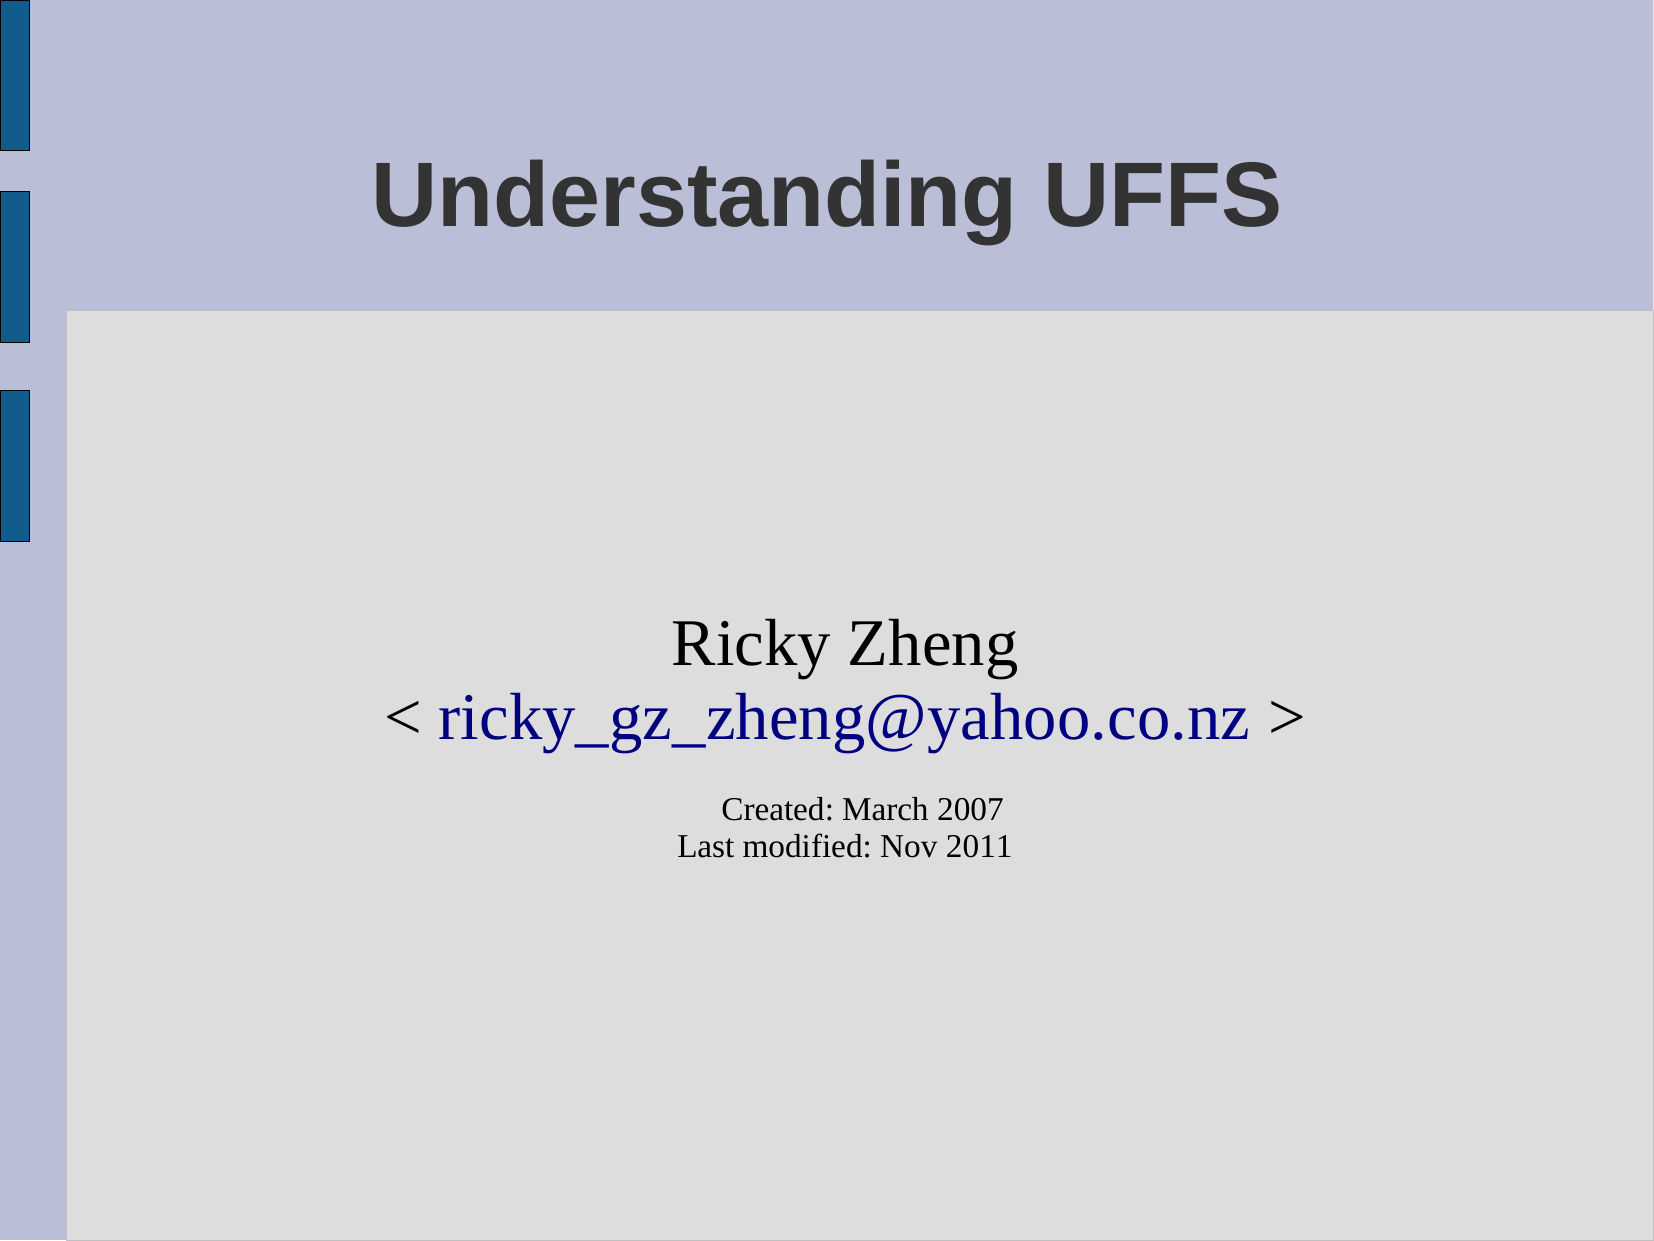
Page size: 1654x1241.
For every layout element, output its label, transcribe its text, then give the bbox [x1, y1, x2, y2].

title Understanding UFFS [121, 91, 1534, 299]
subtitle Ricky Zheng < ricky_gz_zheng@yahoo.co.nz > Created: March 2007 Last modified: Nov 2011 [121, 344, 1534, 1127]
